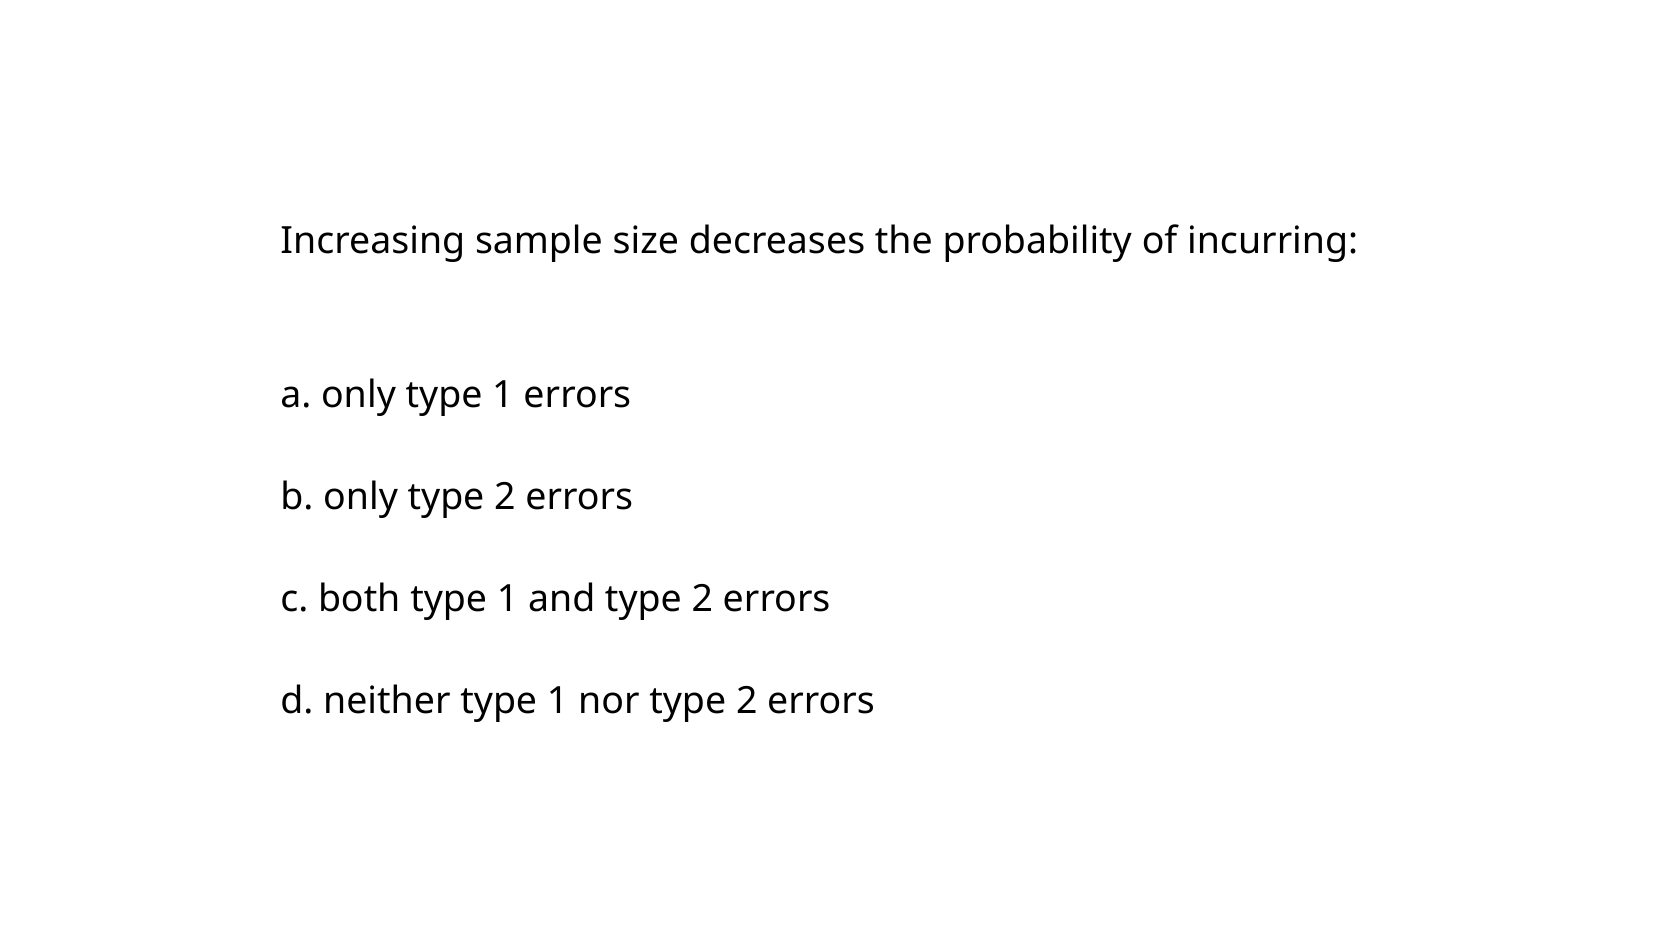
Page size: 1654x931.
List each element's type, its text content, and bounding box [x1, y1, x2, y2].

text_box Increasing sample size decreases the probability of incurring: a. only type 1 errors b. only type 2 errors c. both type 1 and type 2 errors d. neither type 1 nor type 2 errors [265, 206, 1536, 914]
